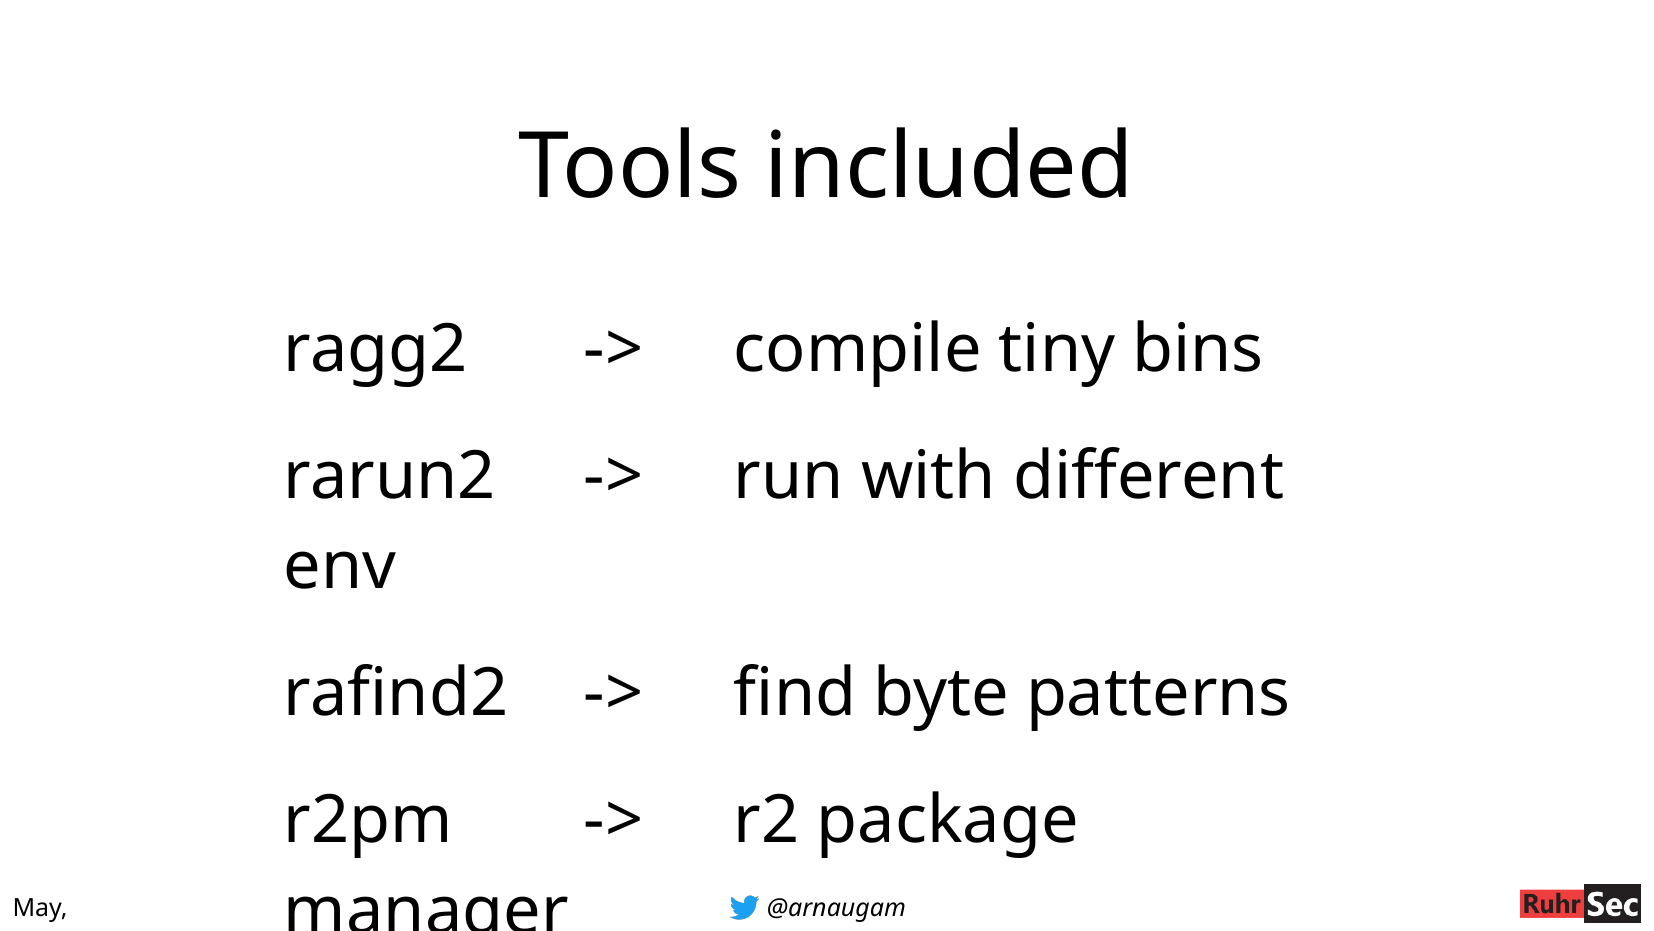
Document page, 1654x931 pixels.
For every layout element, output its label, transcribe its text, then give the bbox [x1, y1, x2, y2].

list ragg2 -> compile tiny bins rarun2 -> run with different env rafind2 -> find byte patterns r2pm -> r2 package manager radare2 -> main tool [283, 300, 1370, 856]
picture [1520, 884, 1641, 923]
title Tools included [82, 84, 1571, 240]
picture [721, 884, 768, 931]
